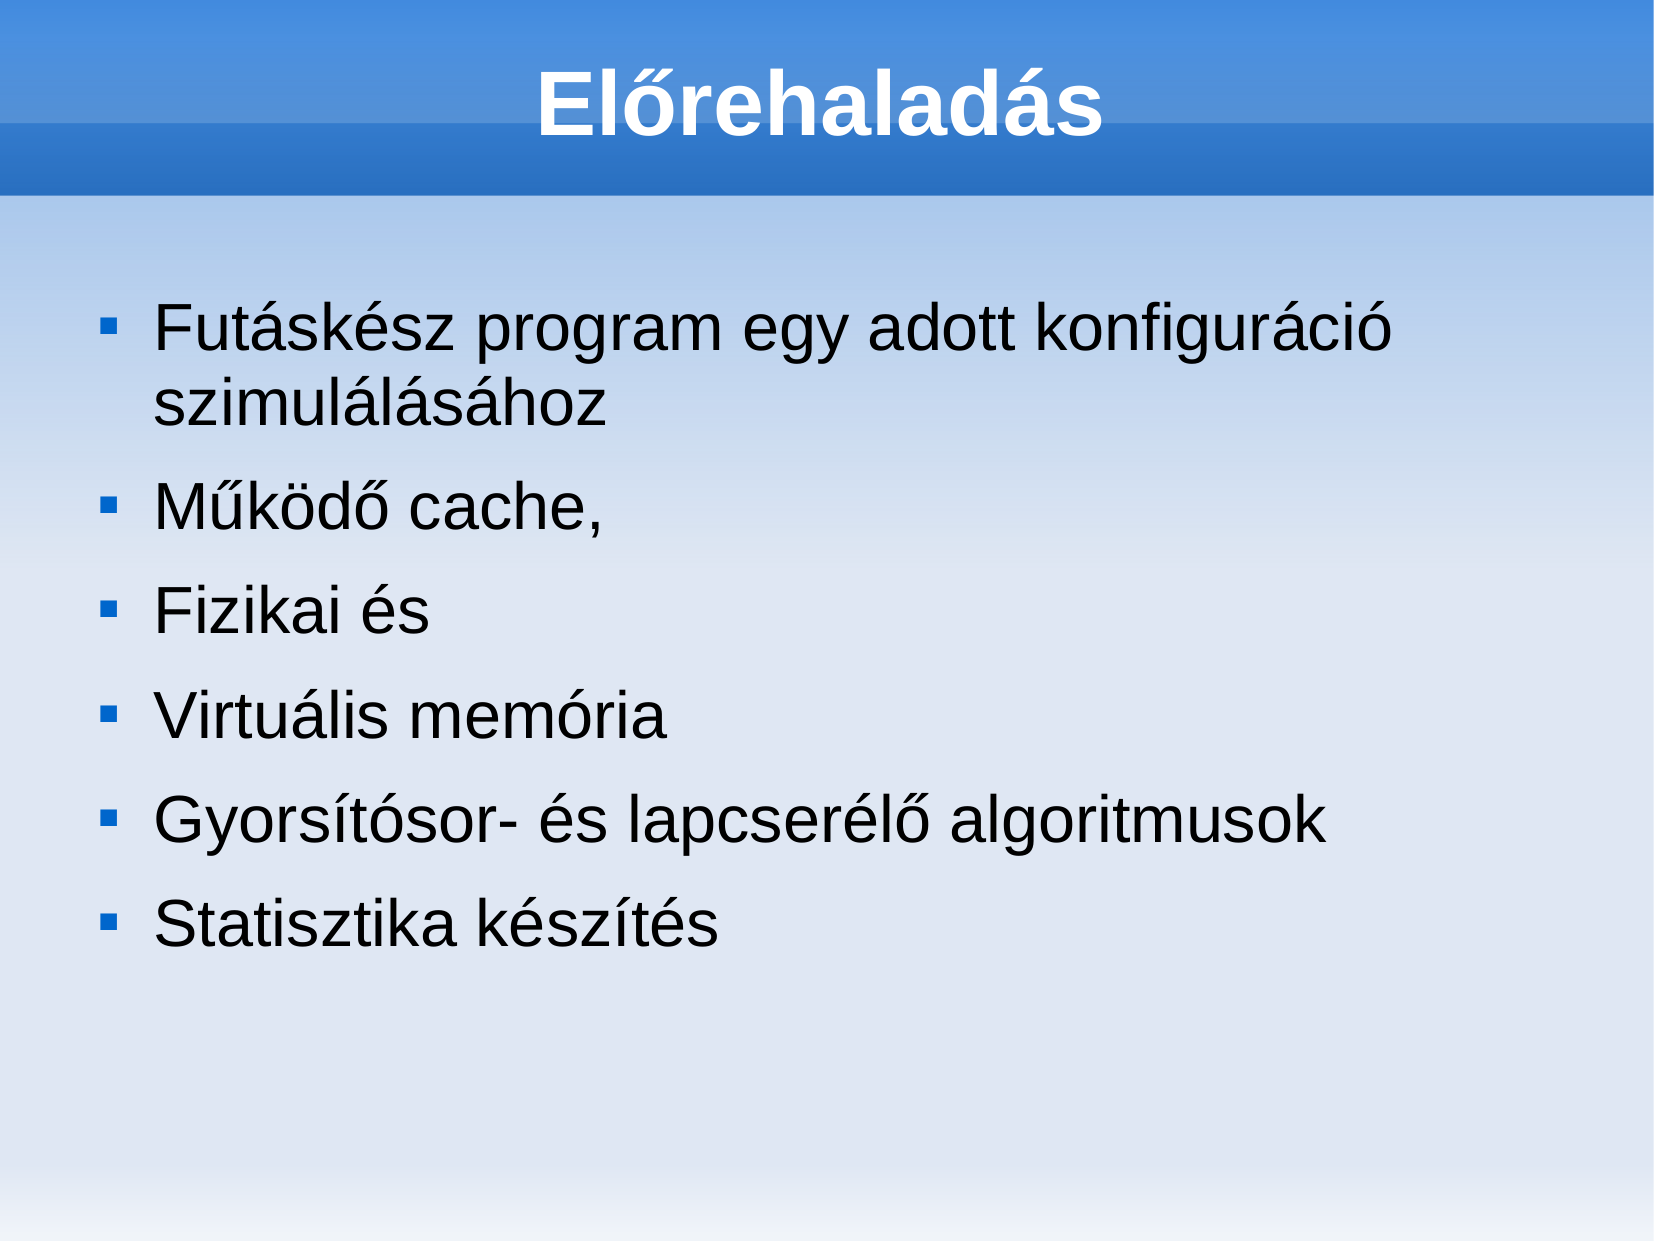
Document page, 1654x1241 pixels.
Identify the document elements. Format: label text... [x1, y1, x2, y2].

picture [0, 0, 1654, 1241]
title Előrehaladás [76, 0, 1565, 208]
list Futáskész program egy adott konfiguráció szimulálásához Működő cache, Fizikai és Virtuális memória Gyorsítósor- és lapcserélő algoritmusok Statisztika készítés [82, 290, 1571, 1109]
